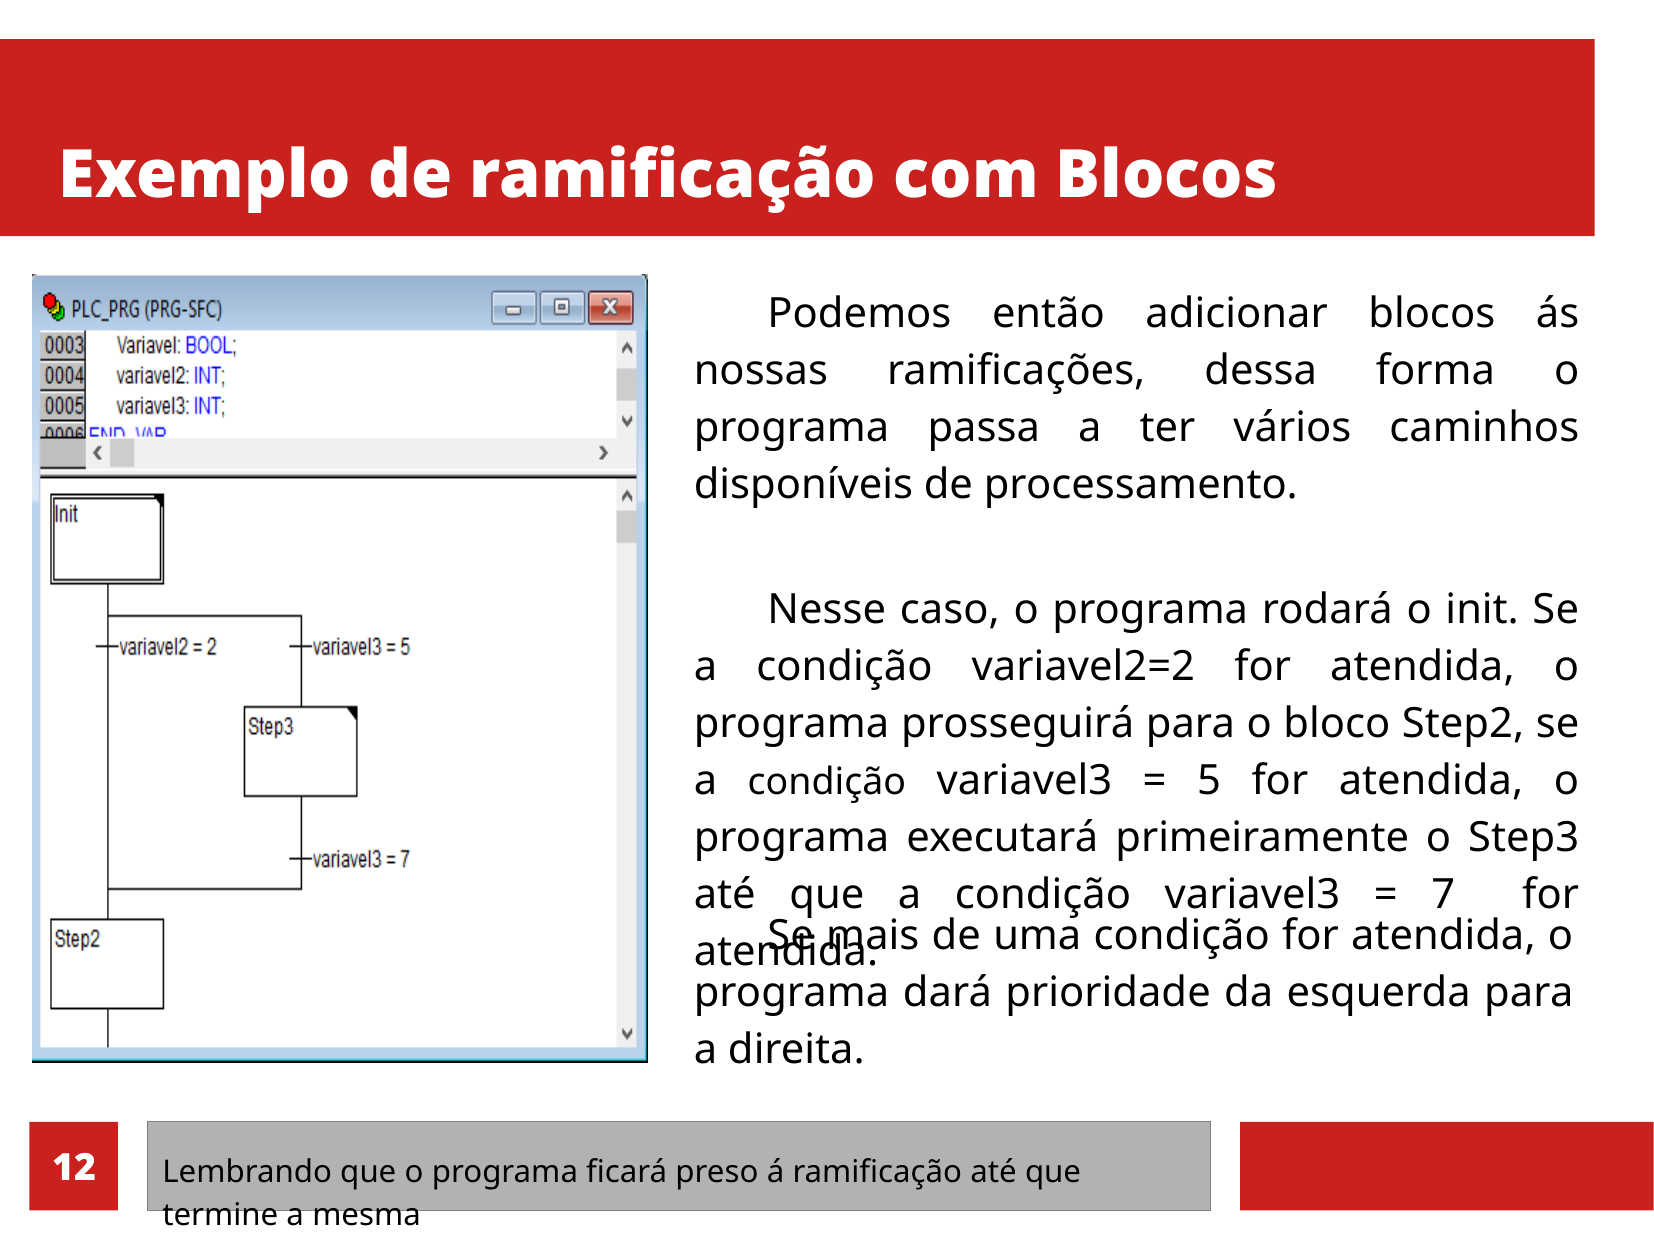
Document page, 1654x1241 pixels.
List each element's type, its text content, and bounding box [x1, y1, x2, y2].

title Exemplo de ramificação com Blocos [58, 58, 1595, 217]
text_box Lembrando que o programa ficará preso á ramificação até que termine a mesma [147, 1141, 1218, 1214]
text_box Podemos então adicionar blocos ás nossas ramificações, dessa forma o programa passa a ter vários caminhos disponíveis de processamento. Nesse caso, o programa rodará o init. Se a condição variavel2=2 for atendida, o programa prosseguirá para o bloco Step2, se a condição variavel3 = 5 for atendida, o programa executará primeiramente o Step3 até que a condição variavel3 = 7 for atendida. [678, 275, 1595, 863]
picture [32, 274, 648, 1063]
text_box Se mais de uma condição for atendida, o programa dará prioridade da esquerda para a direita. [678, 897, 1595, 1070]
